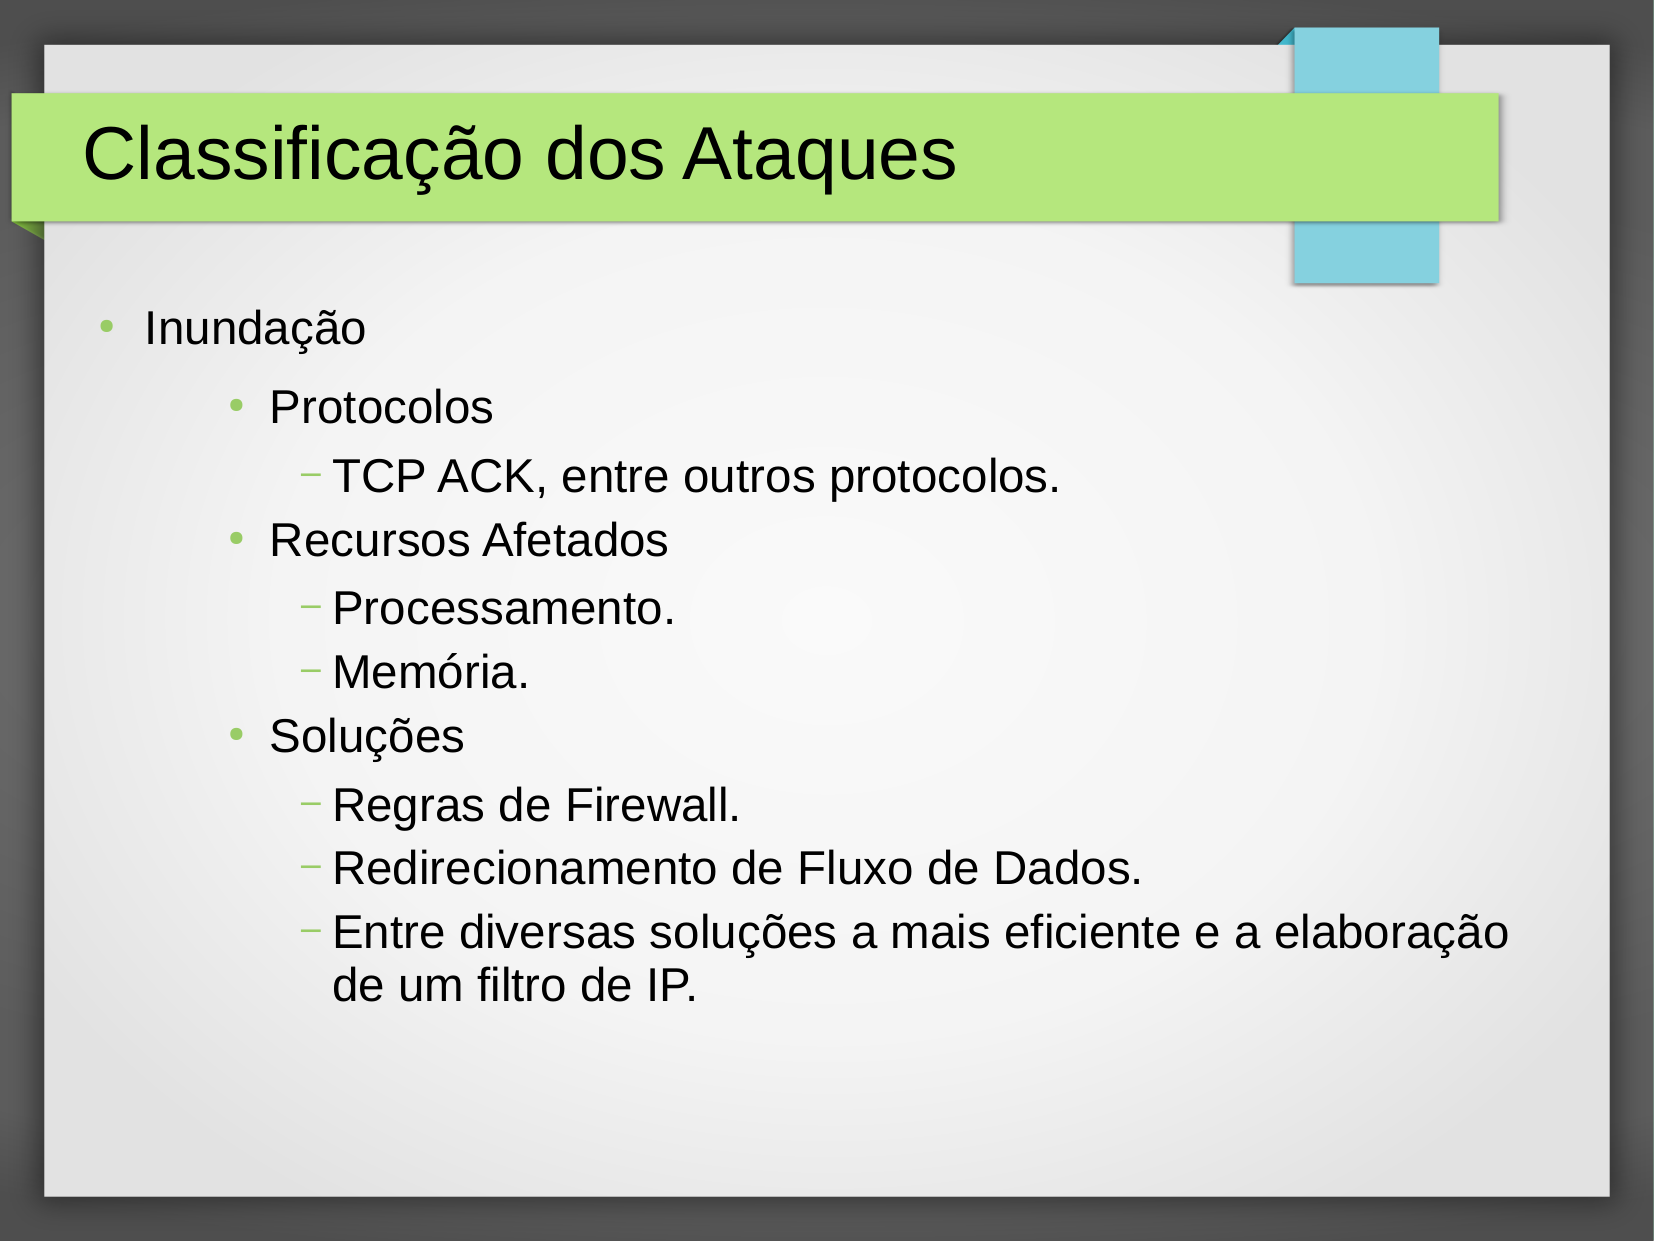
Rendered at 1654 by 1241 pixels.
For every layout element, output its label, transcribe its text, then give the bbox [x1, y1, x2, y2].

list Inundação Protocolos TCP ACK, entre outros protocolos. Recursos Afetados Processamento. Memória. Soluções Regras de Firewall. Redirecionamento de Fluxo de Dados. Entre diversas soluções a mais eficiente e a elaboração de um filtro de IP. [82, 301, 1571, 1021]
title Classificação dos Ataques [82, 94, 1264, 213]
picture [0, 0, 1654, 1241]
